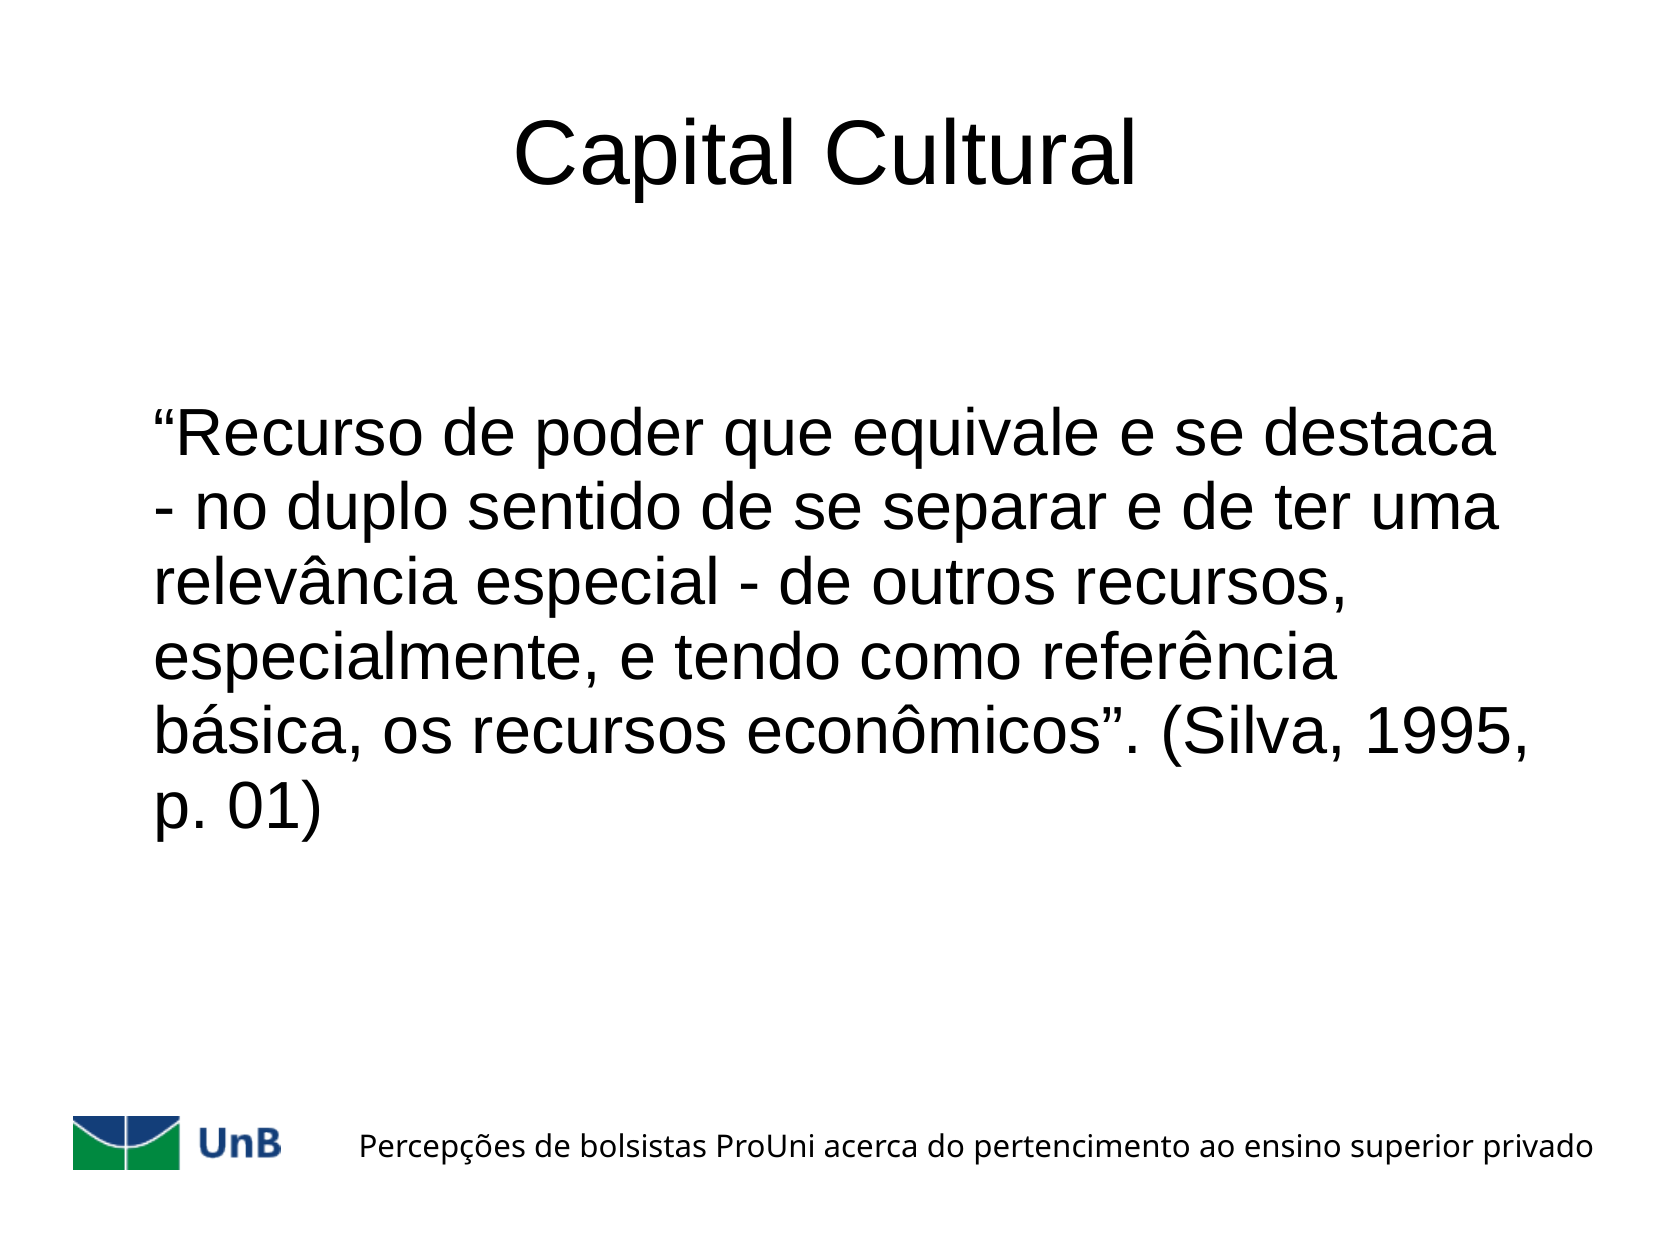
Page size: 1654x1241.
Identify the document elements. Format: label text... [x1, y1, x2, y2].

text_box Percepções de bolsistas ProUni acerca do pertencimento ao ensino superior privado [343, 1116, 1554, 1166]
list “Recurso de poder que equivale e se destaca - no duplo sentido de se separar e de ter uma relevância especial - de outros recursos, especialmente, e tendo como referência básica, os recursos econômicos”. (Silva, 1995, p. 01) [82, 290, 1538, 1010]
title Capital Cultural [82, 49, 1571, 257]
picture [73, 1116, 281, 1170]
